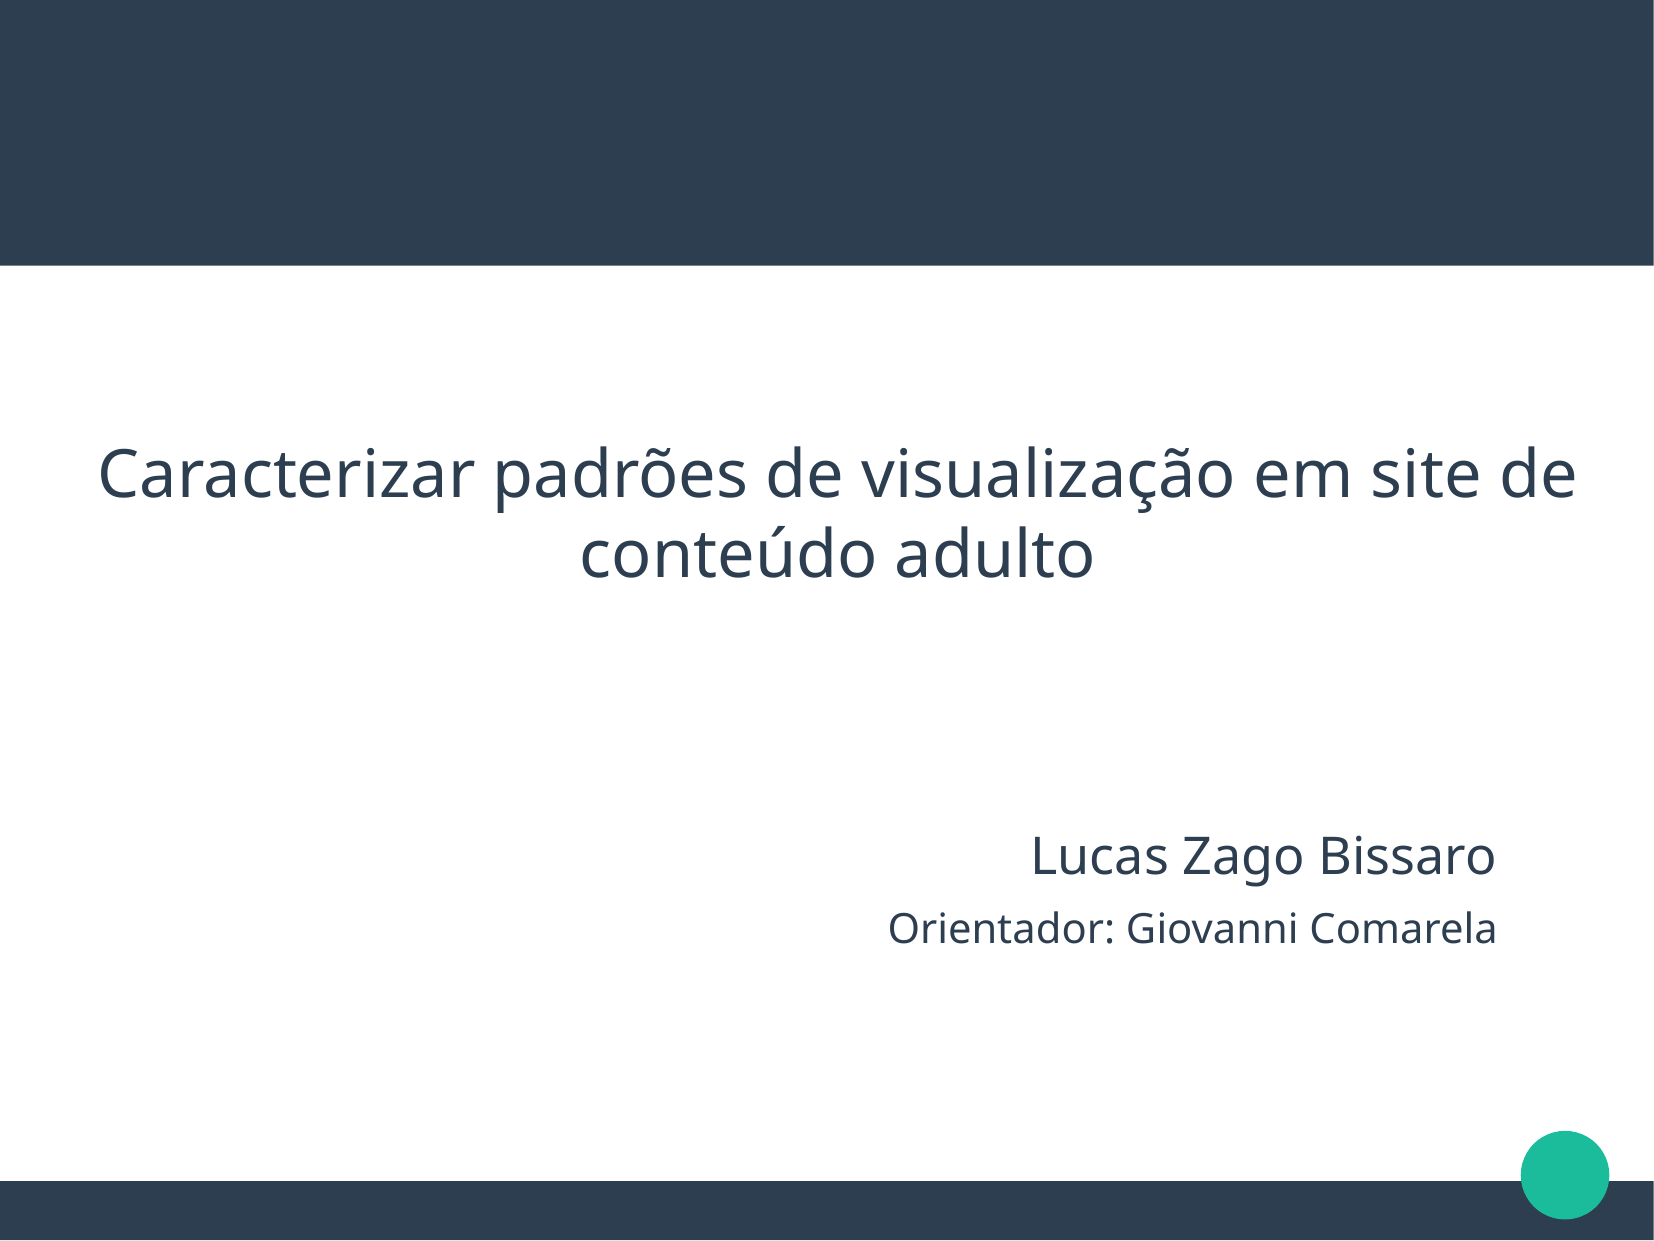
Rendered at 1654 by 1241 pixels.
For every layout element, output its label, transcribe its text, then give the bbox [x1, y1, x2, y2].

subtitle Caracterizar padrões de visualização em site de conteúdo adulto [94, 408, 1583, 615]
text_box Orientador: Giovanni Comarela [844, 885, 1542, 969]
text_box Lucas Zago Bissaro [980, 798, 1548, 910]
